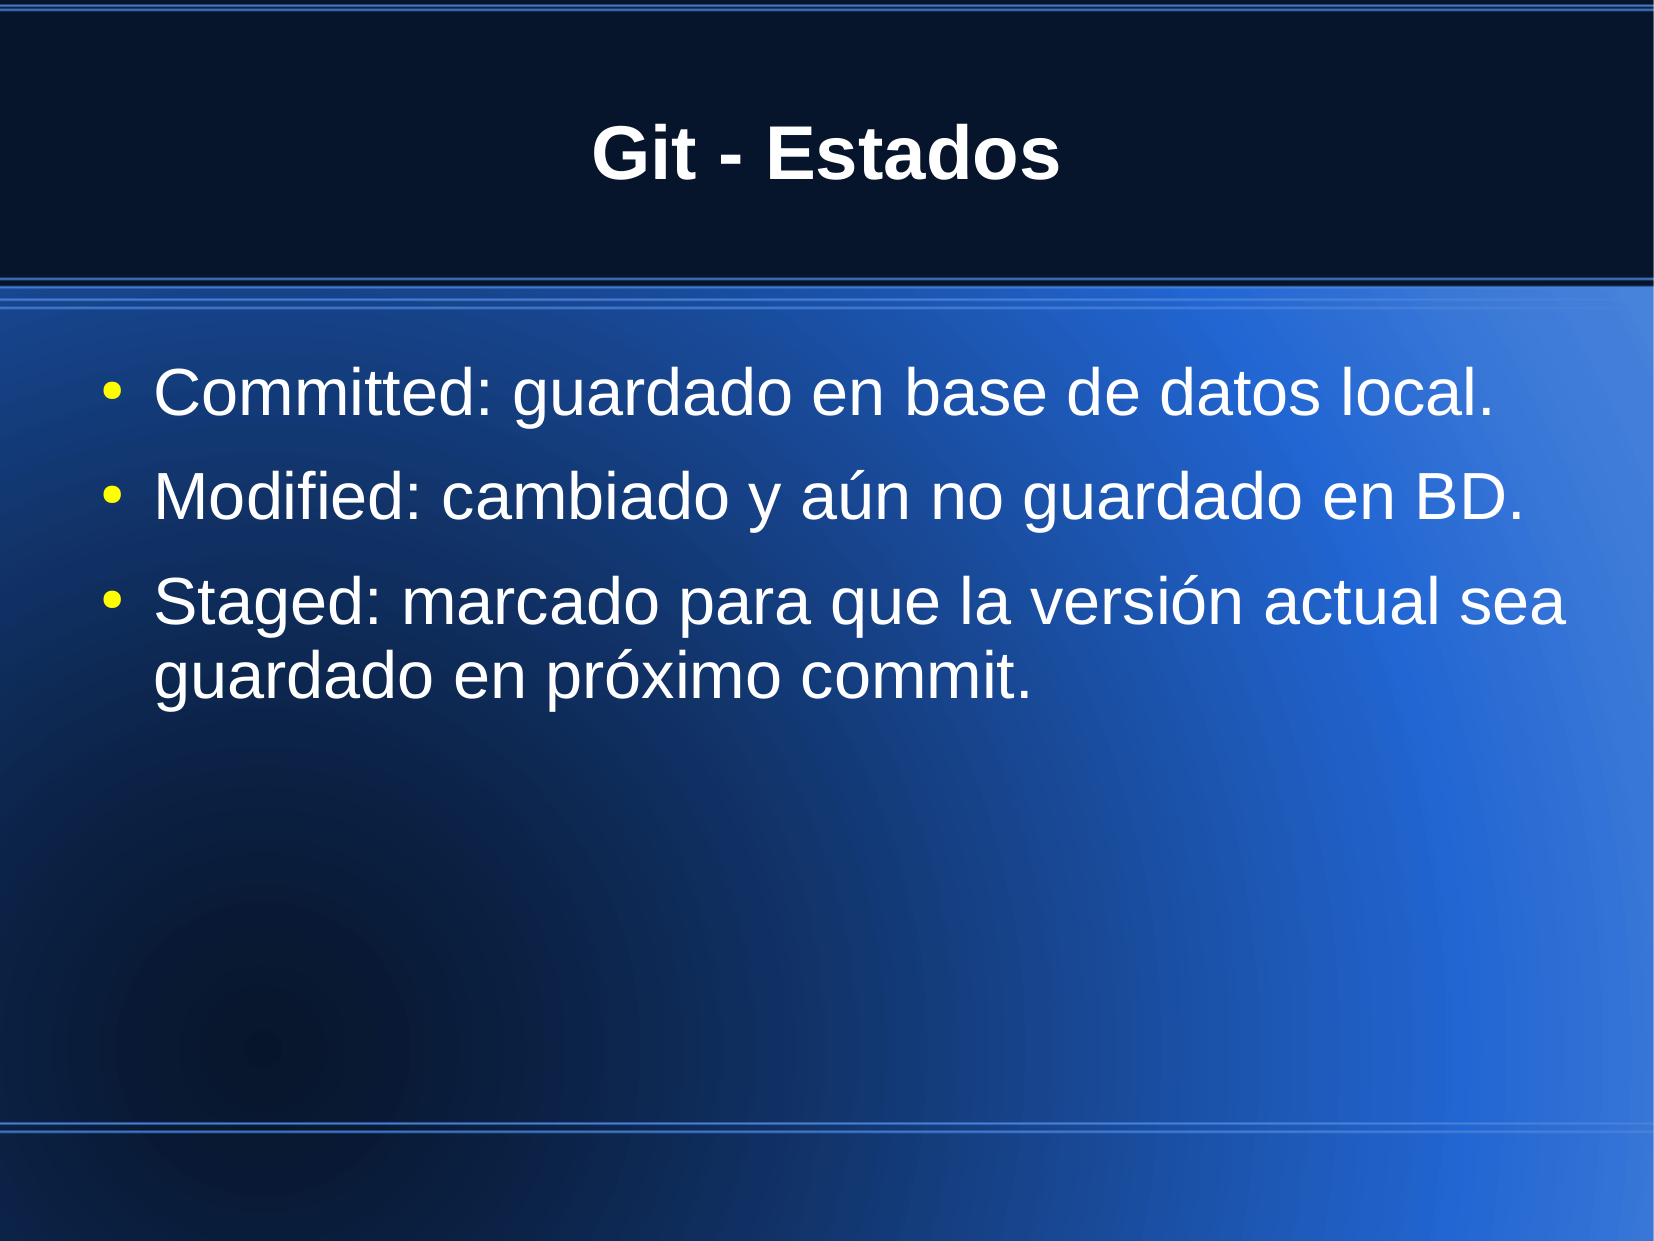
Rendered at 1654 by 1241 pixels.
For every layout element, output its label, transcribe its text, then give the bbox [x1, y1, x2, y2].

title Git - Estados [82, 49, 1571, 257]
list Committed: guardado en base de datos local. Modified: cambiado y aún no guardado en BD. Staged: marcado para que la versión actual sea guardado en próximo commit. [82, 355, 1571, 1075]
picture [0, 0, 1654, 1241]
